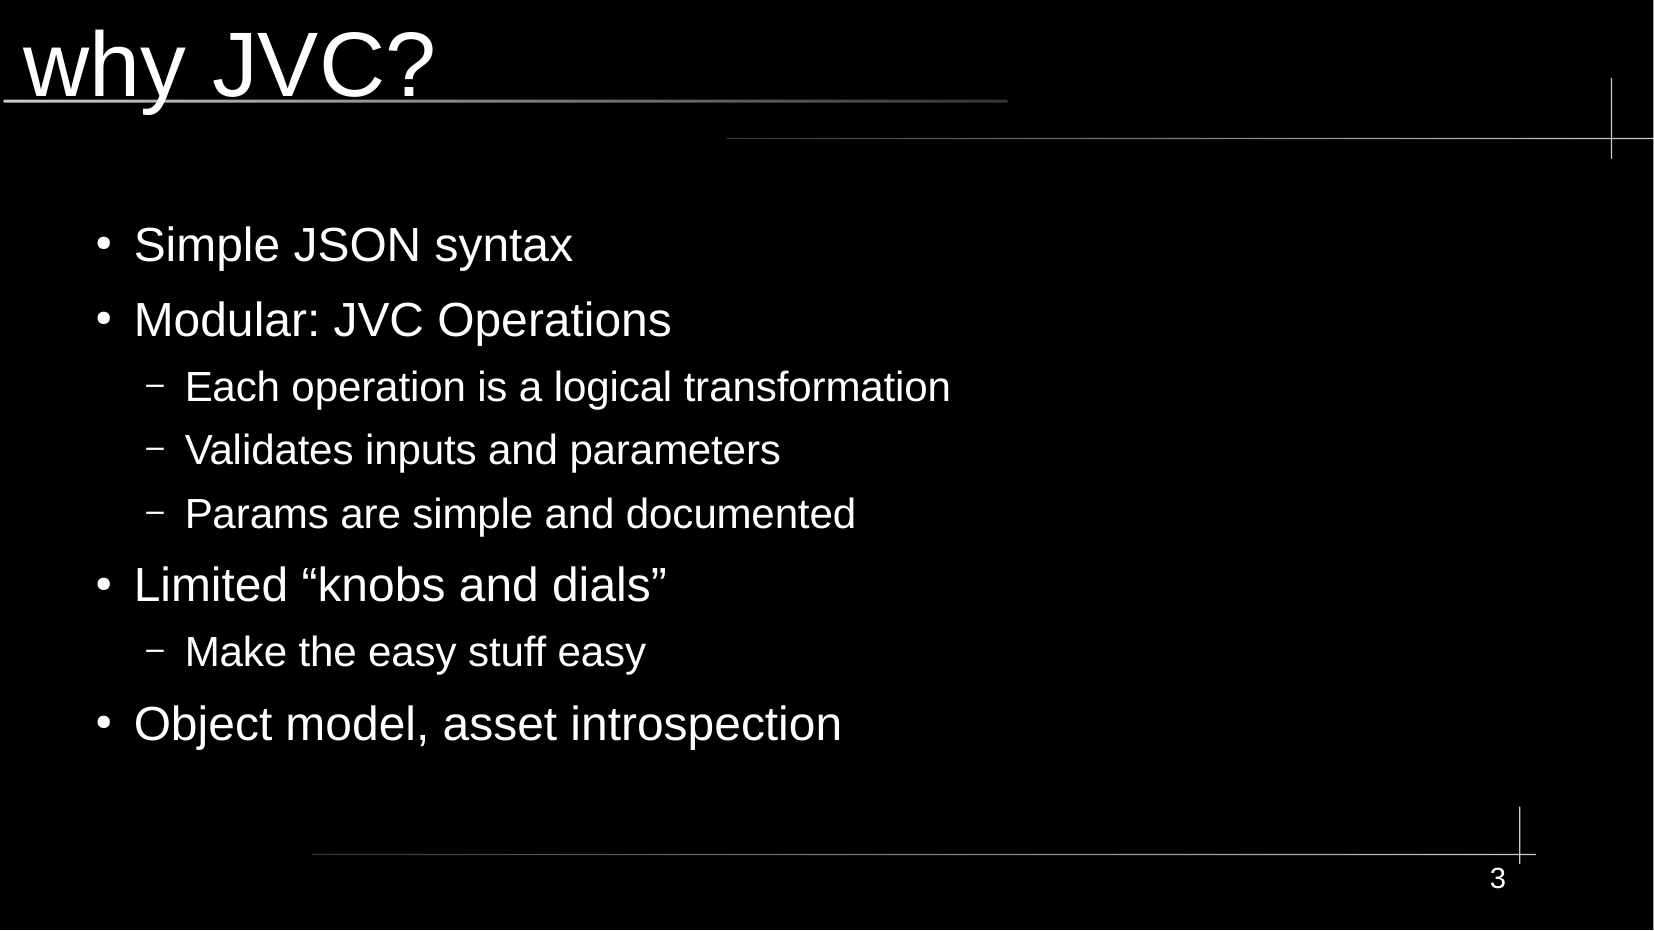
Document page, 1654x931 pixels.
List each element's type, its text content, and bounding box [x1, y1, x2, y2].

title why JVC? [23, 11, 1589, 119]
list Simple JSON syntax Modular: JVC Operations Each operation is a logical transformation Validates inputs and parameters Params are simple and documented Limited “knobs and dials” Make the easy stuff easy Object model, asset introspection [82, 217, 1571, 758]
